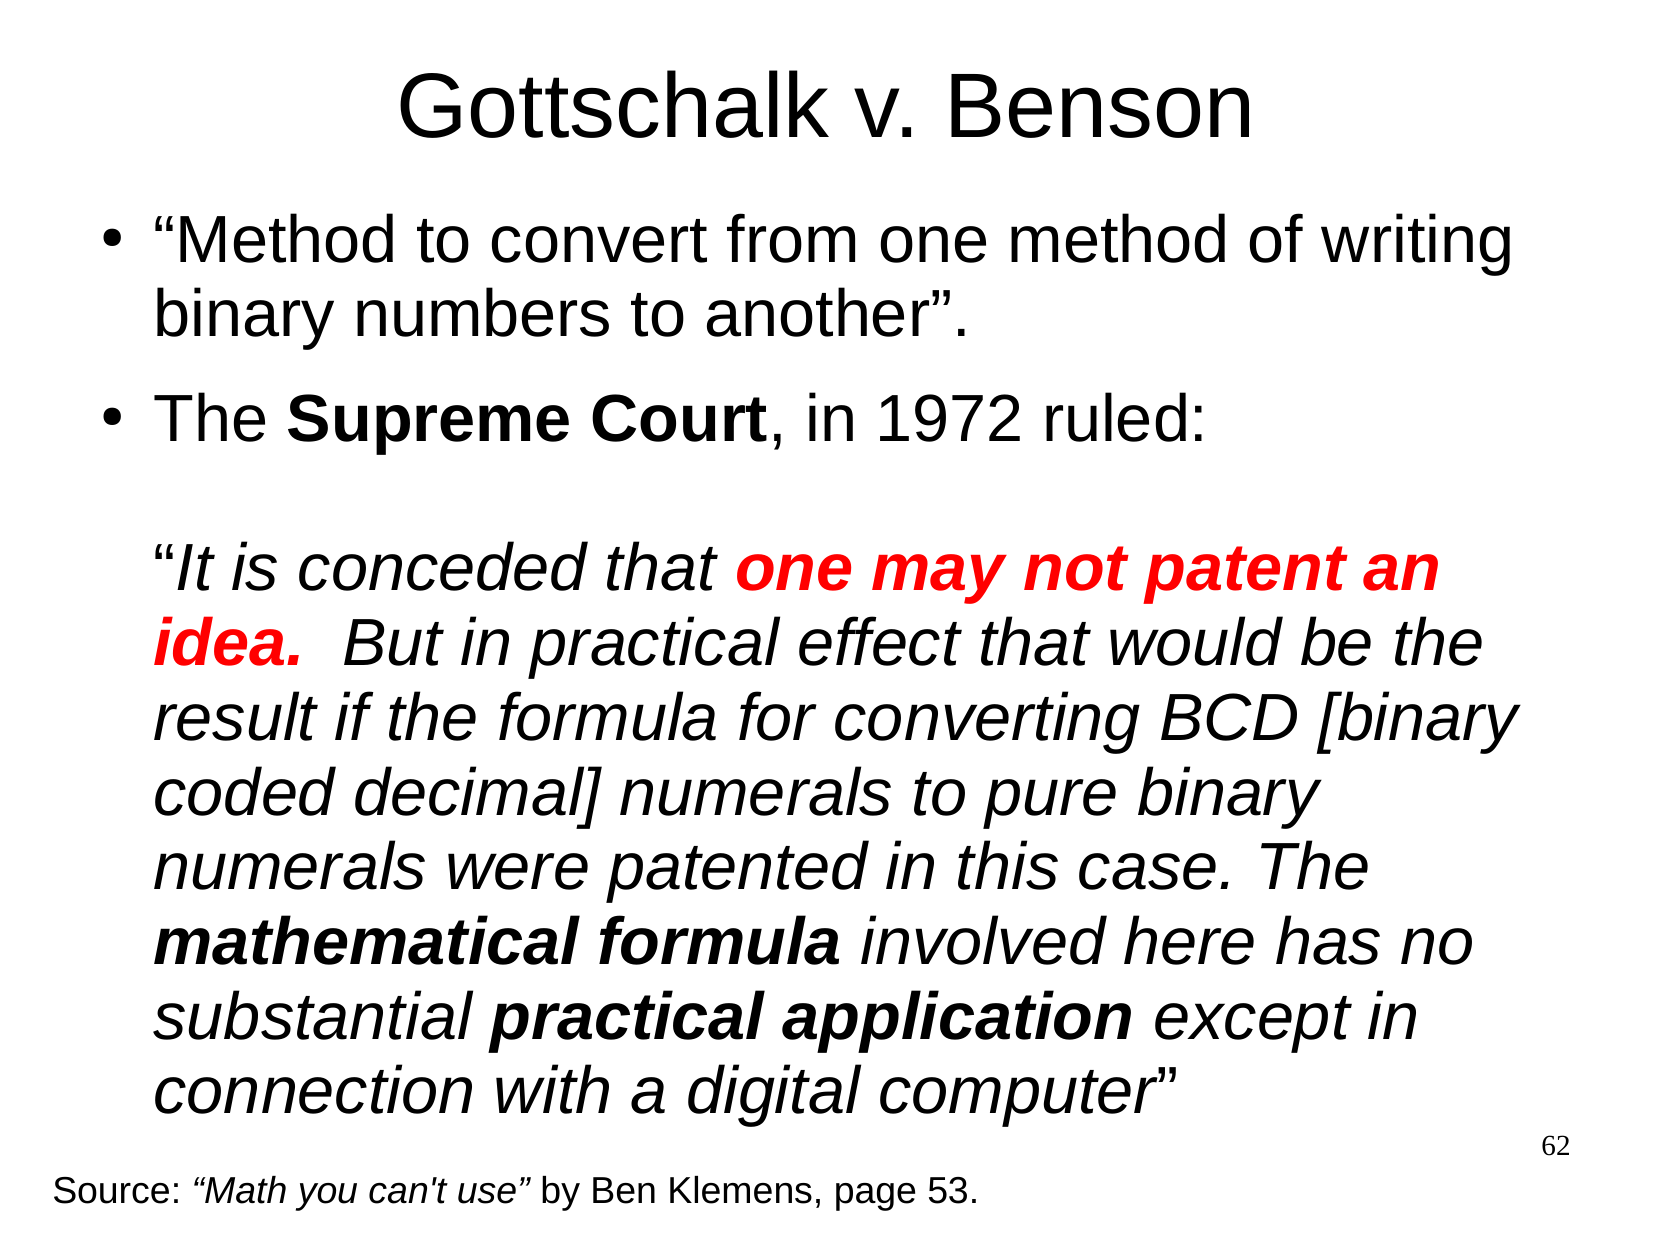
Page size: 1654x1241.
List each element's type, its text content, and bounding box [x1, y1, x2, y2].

list “Method to convert from one method of writing binary numbers to another”. The Supreme Court, in 1972 ruled: “It is conceded that one may not patent an idea. But in practical effect that would be the result if the formula for converting BCD [binary coded decimal] numerals to pure binary numerals were patented in this case. The mathematical formula involved here has no substantial practical application except in connection with a digital computer” [82, 201, 1571, 1129]
title Gottschalk v. Benson [82, 9, 1571, 201]
text_box Source: “Math you can't use” by Ben Klemens, page 53. [37, 1162, 1613, 1220]
